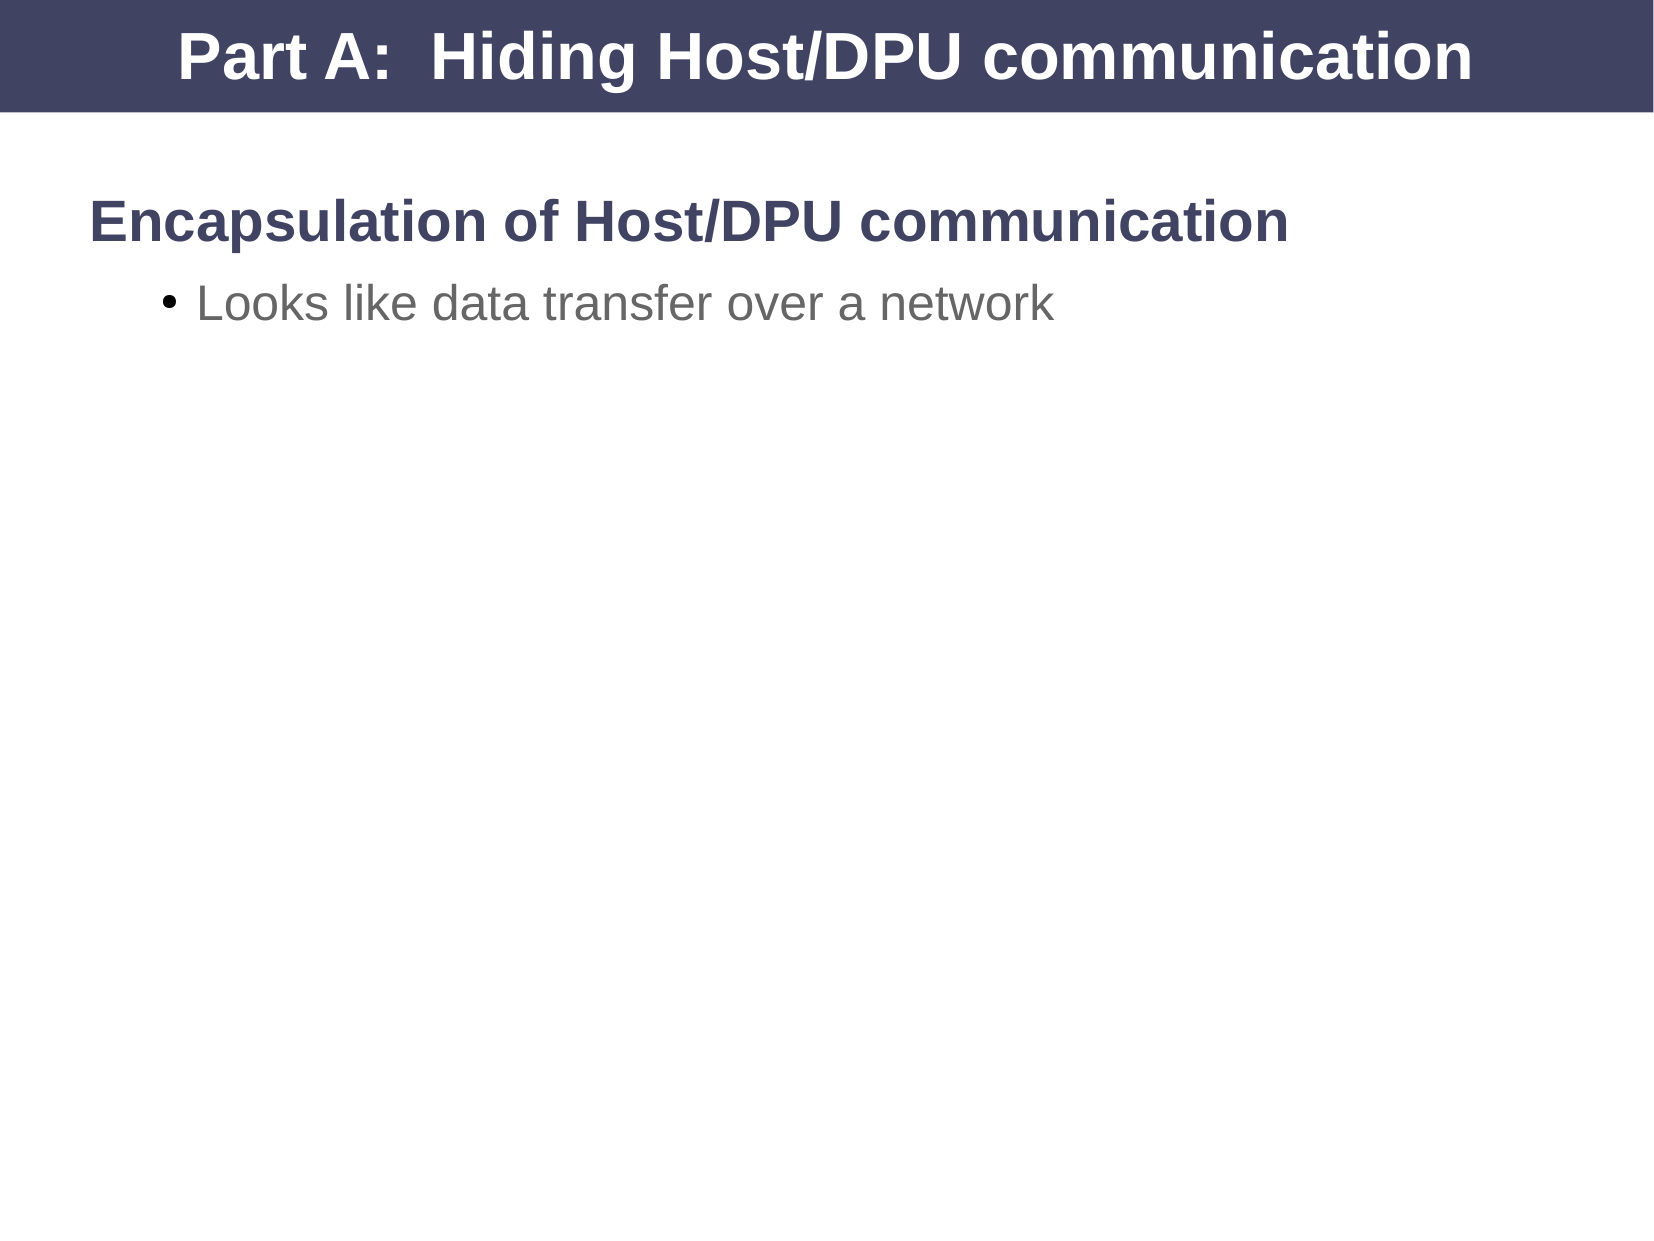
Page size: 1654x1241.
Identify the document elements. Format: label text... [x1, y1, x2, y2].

text_box Part A: Hiding Host/DPU communication [0, 0, 1654, 113]
text_box Encapsulation of Host/DPU communication Looks like data transfer over a network [75, 181, 1619, 747]
